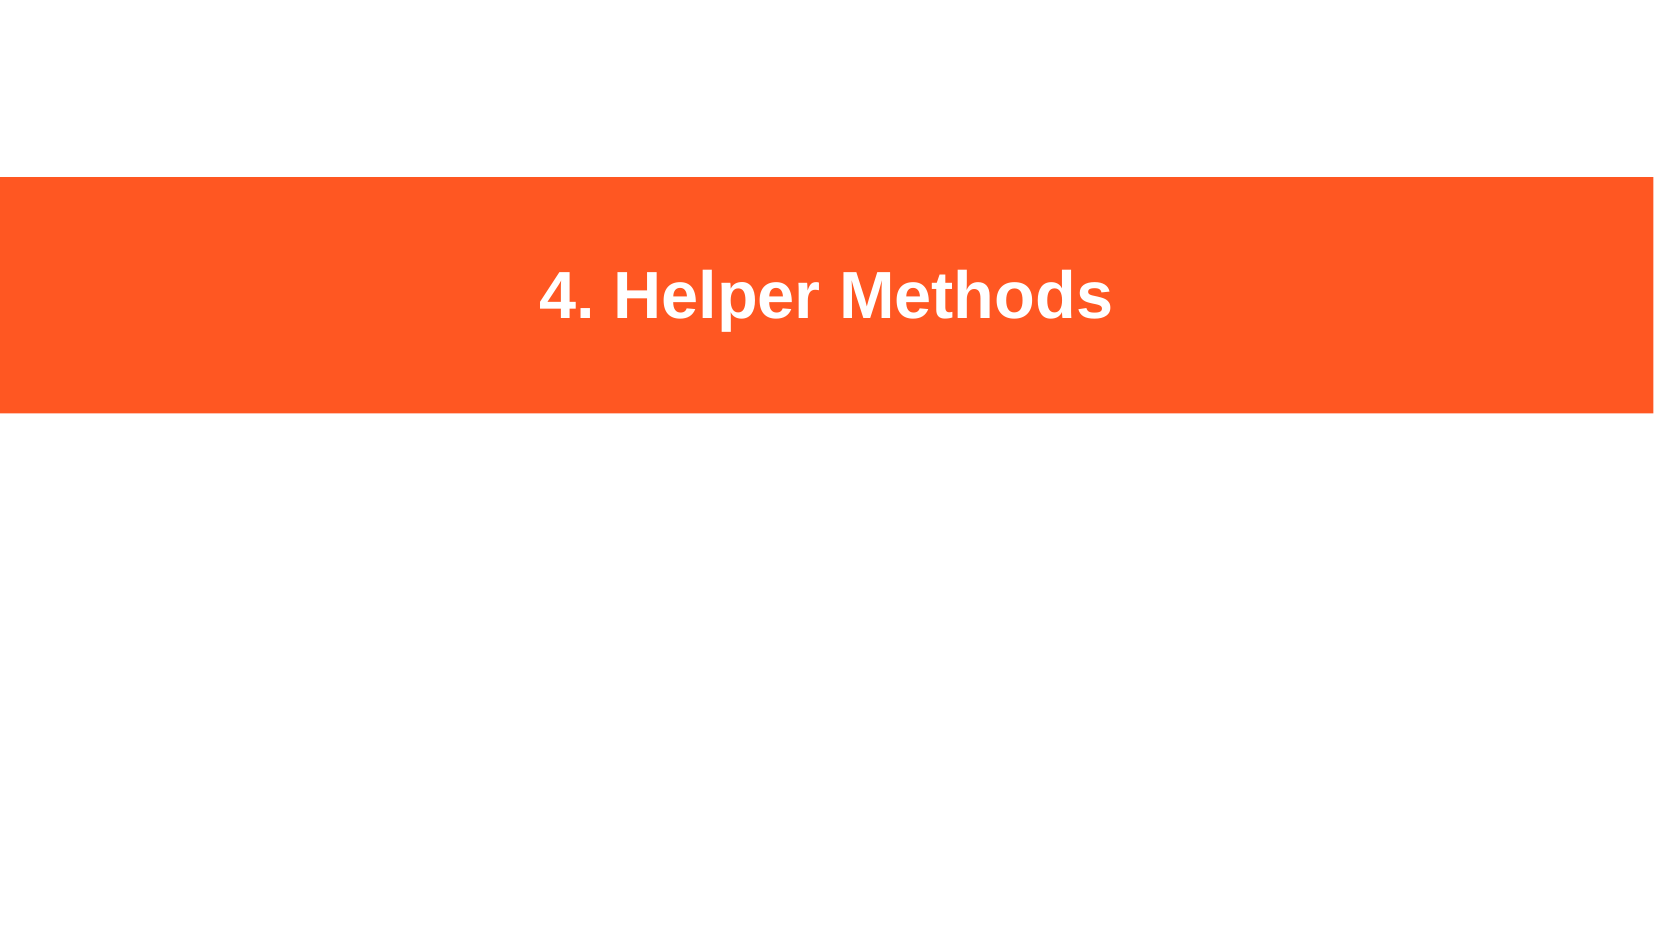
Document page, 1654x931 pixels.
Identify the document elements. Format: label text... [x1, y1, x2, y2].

title 4. Helper Methods [0, 177, 1654, 414]
